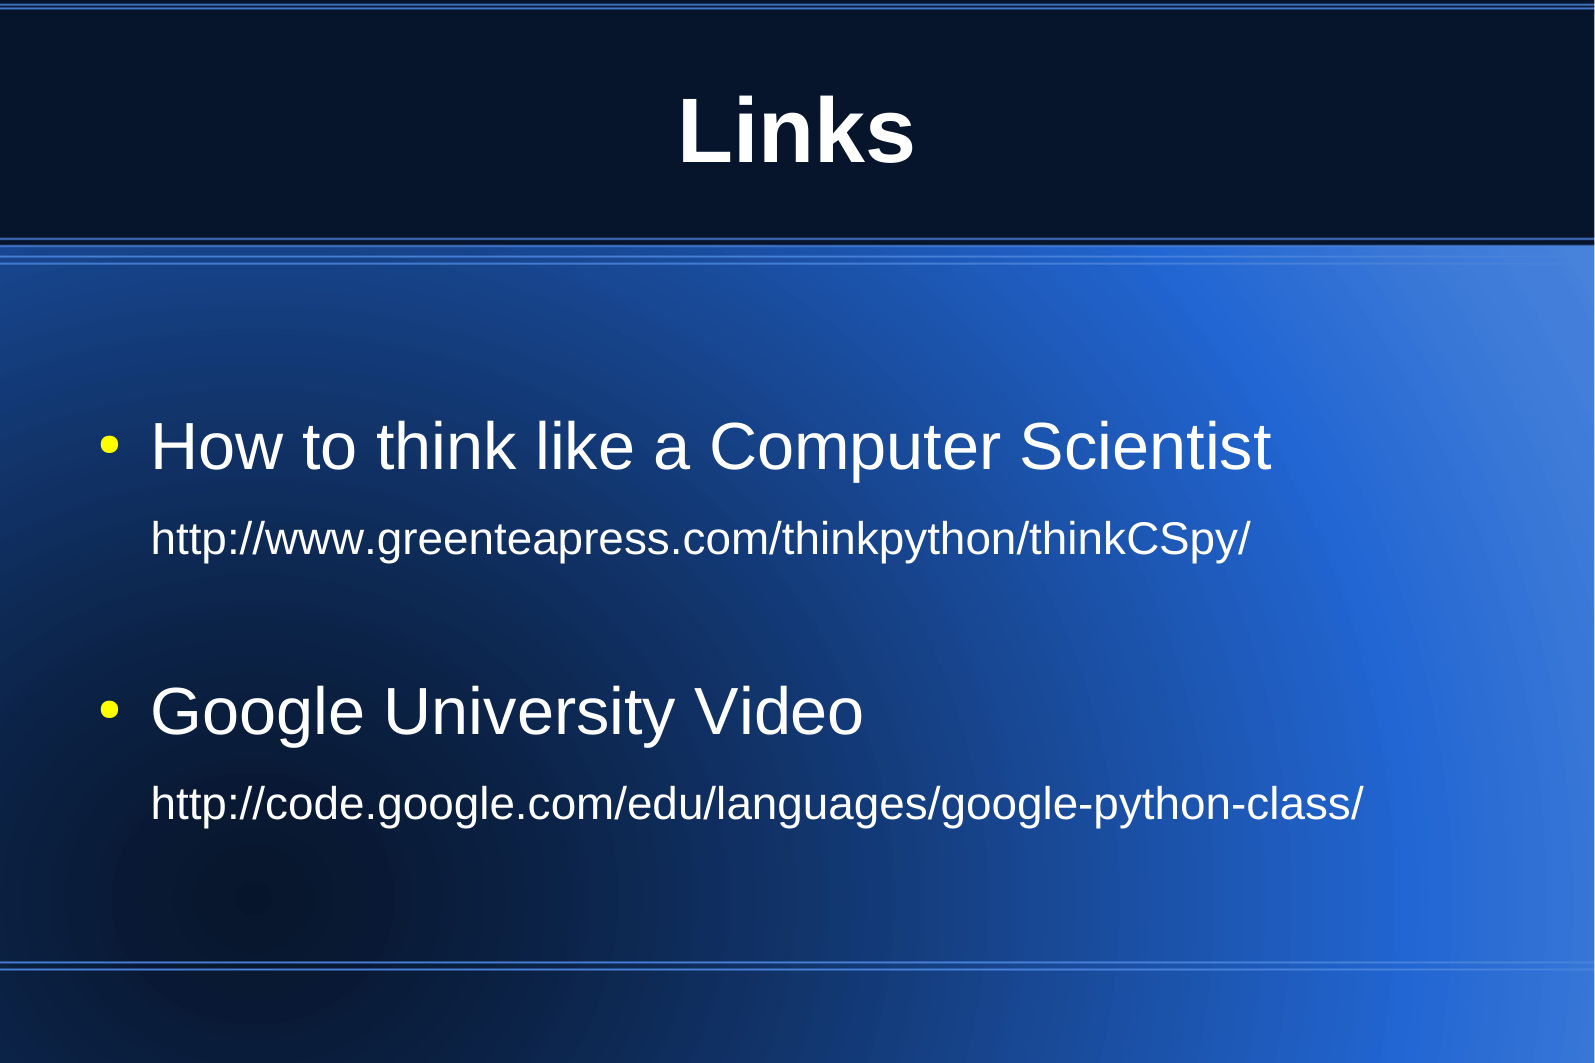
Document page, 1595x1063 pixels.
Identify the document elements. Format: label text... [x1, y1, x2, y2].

list How to think like a Computer Scientist http://www.greenteapress.com/thinkpython/thinkCSpy/ Google University Video http://code.google.com/edu/languages/google-python-class/ [79, 304, 1515, 1014]
picture [0, 0, 1595, 1063]
title Links [79, 49, 1515, 213]
